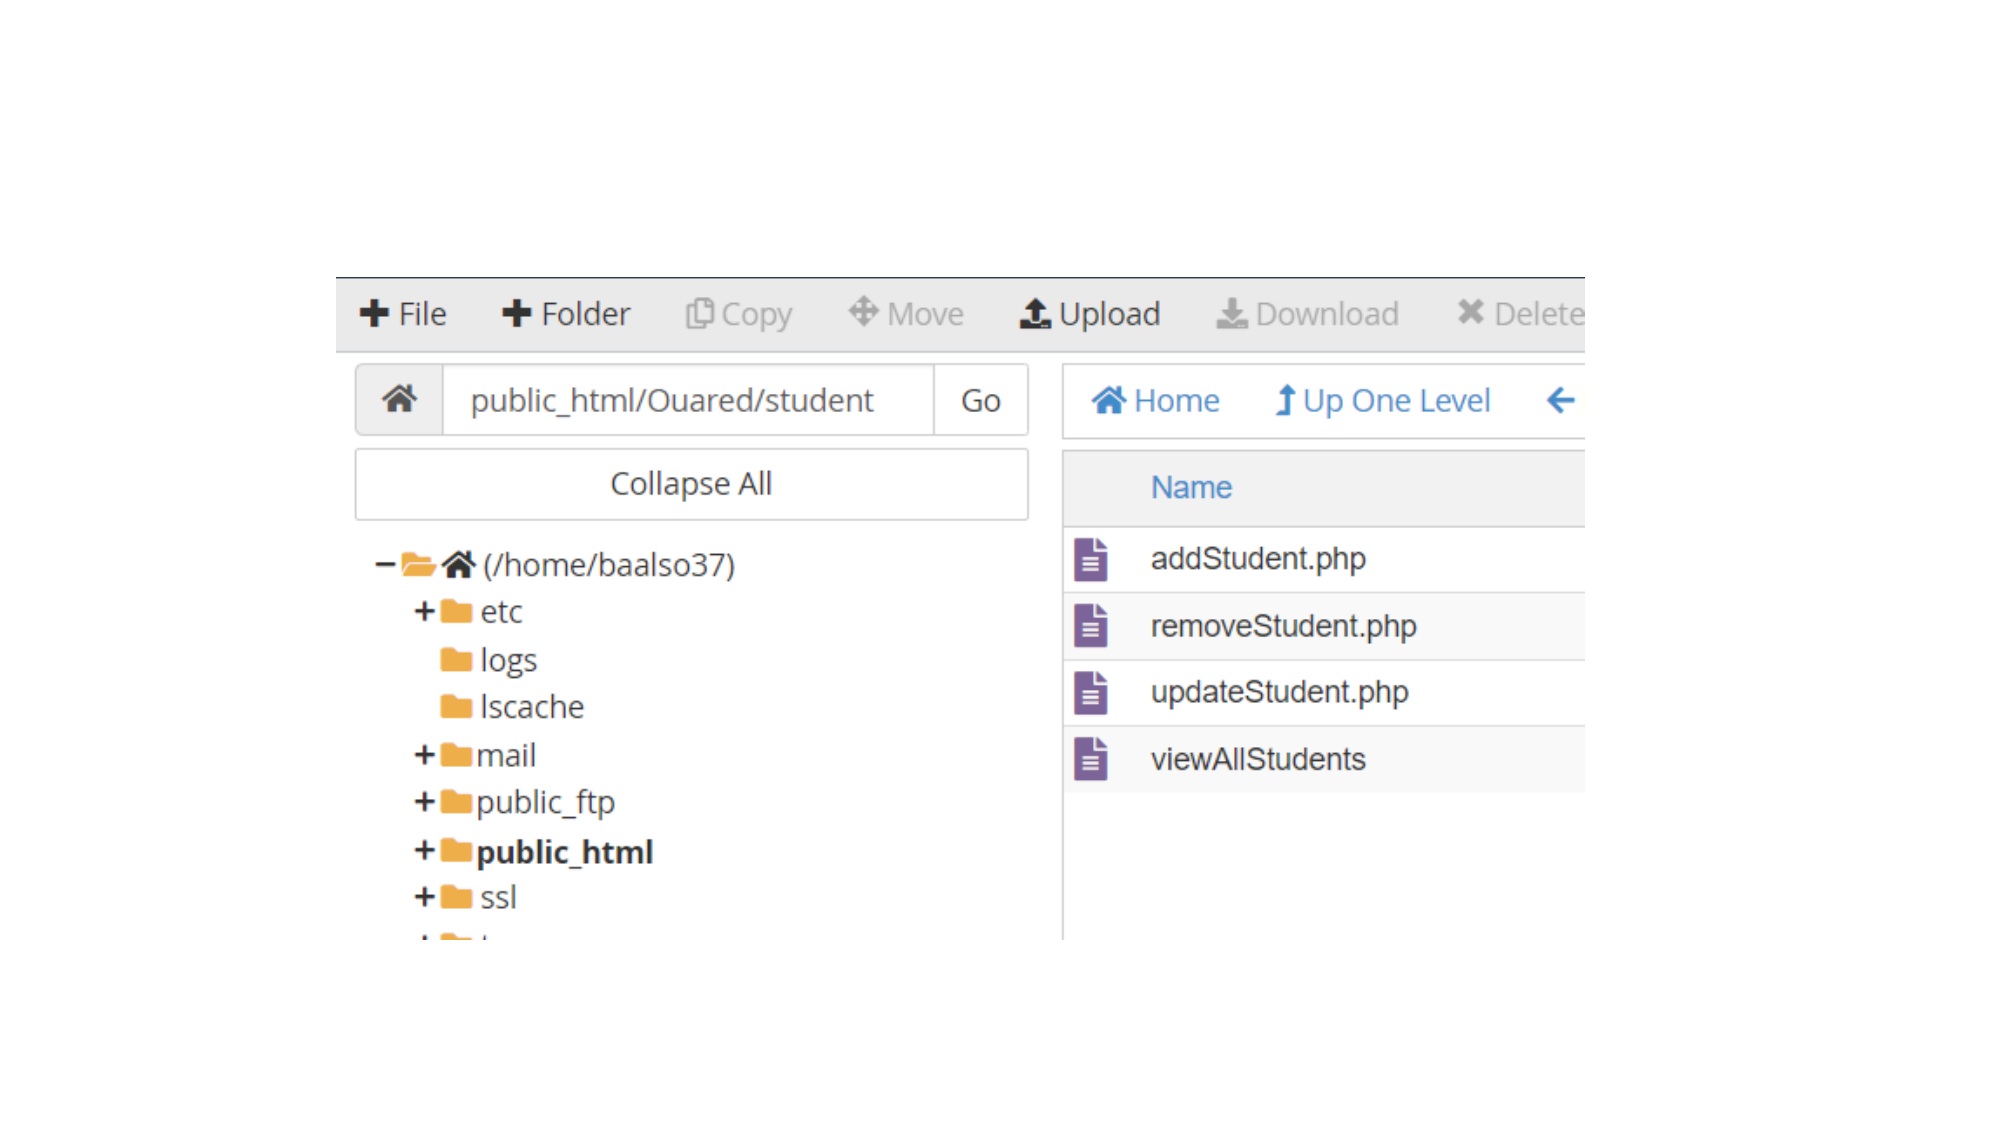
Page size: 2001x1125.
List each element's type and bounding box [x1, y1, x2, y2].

picture [336, 277, 1585, 940]
